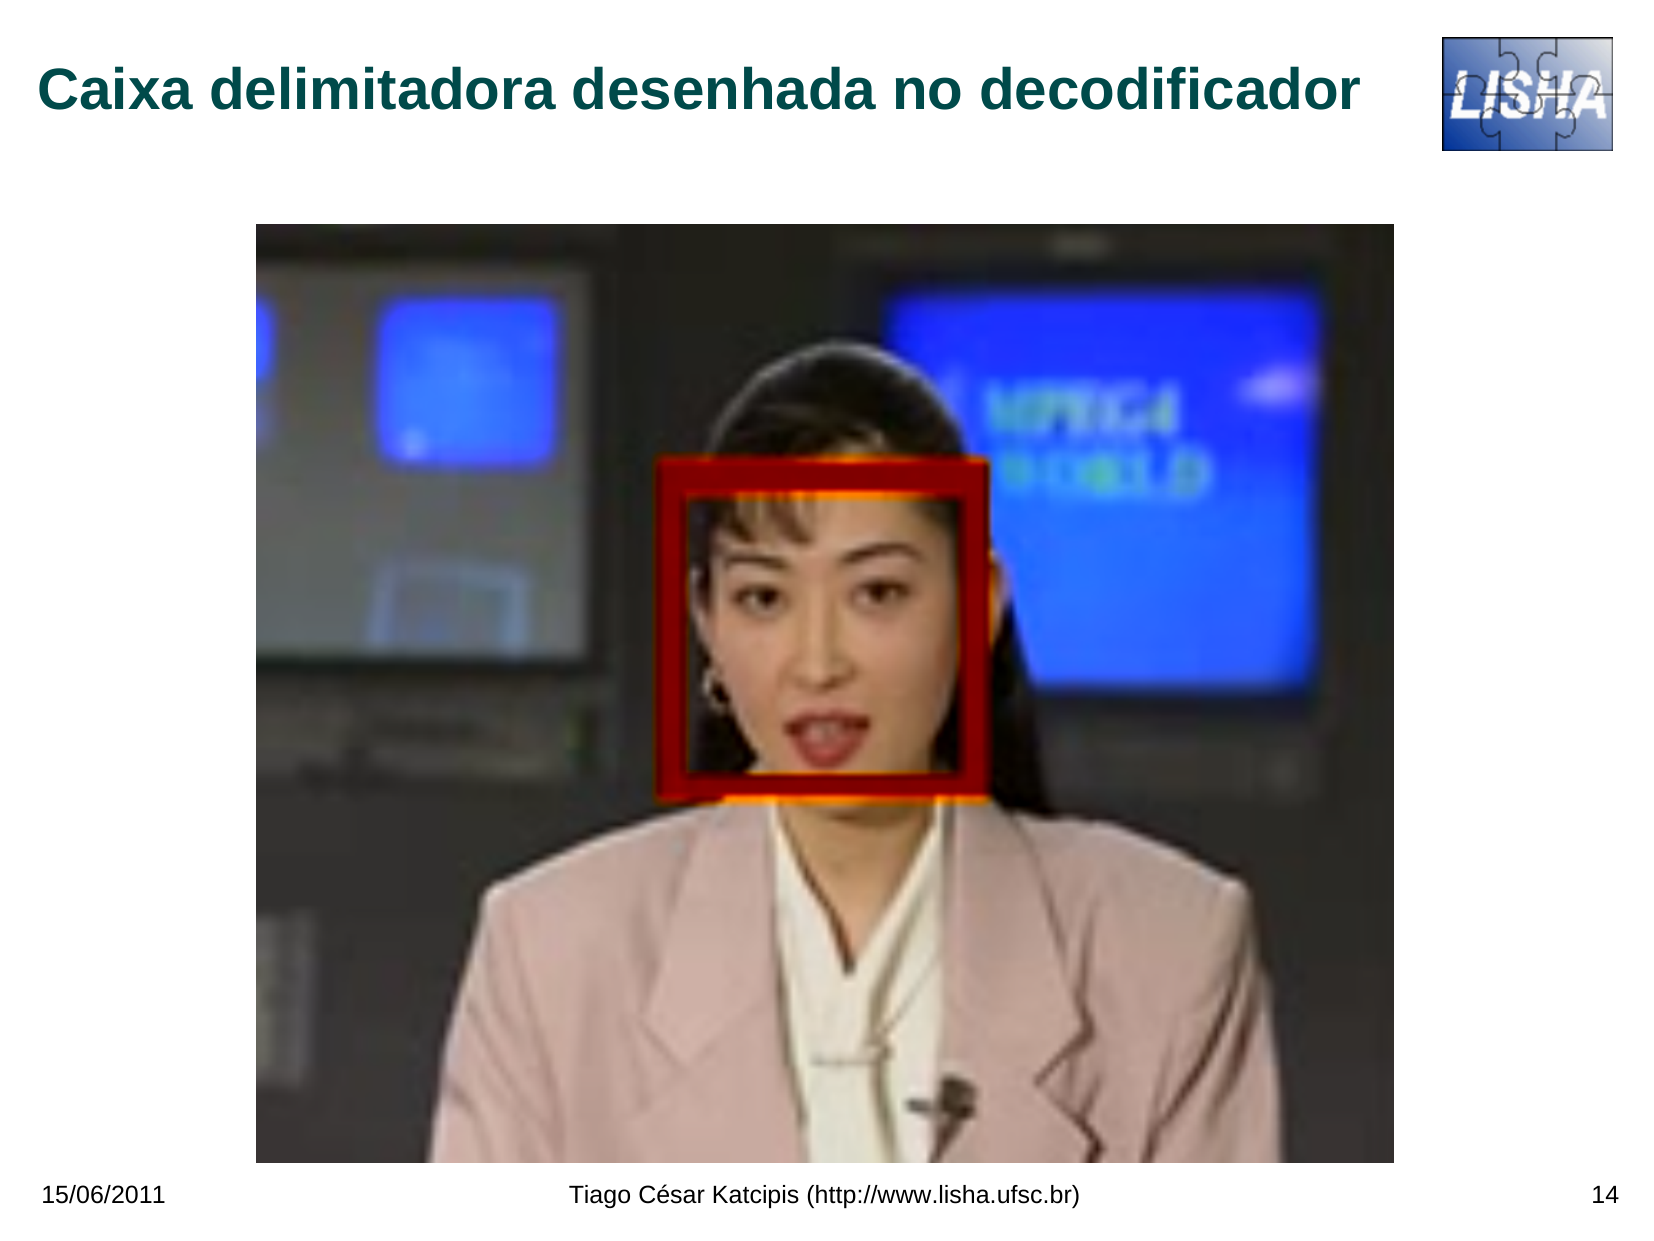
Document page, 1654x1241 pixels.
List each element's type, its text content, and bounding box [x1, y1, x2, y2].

picture [1442, 37, 1613, 151]
title Caixa delimitadora desenhada no decodificador [37, 37, 1426, 150]
picture [256, 224, 1394, 1163]
